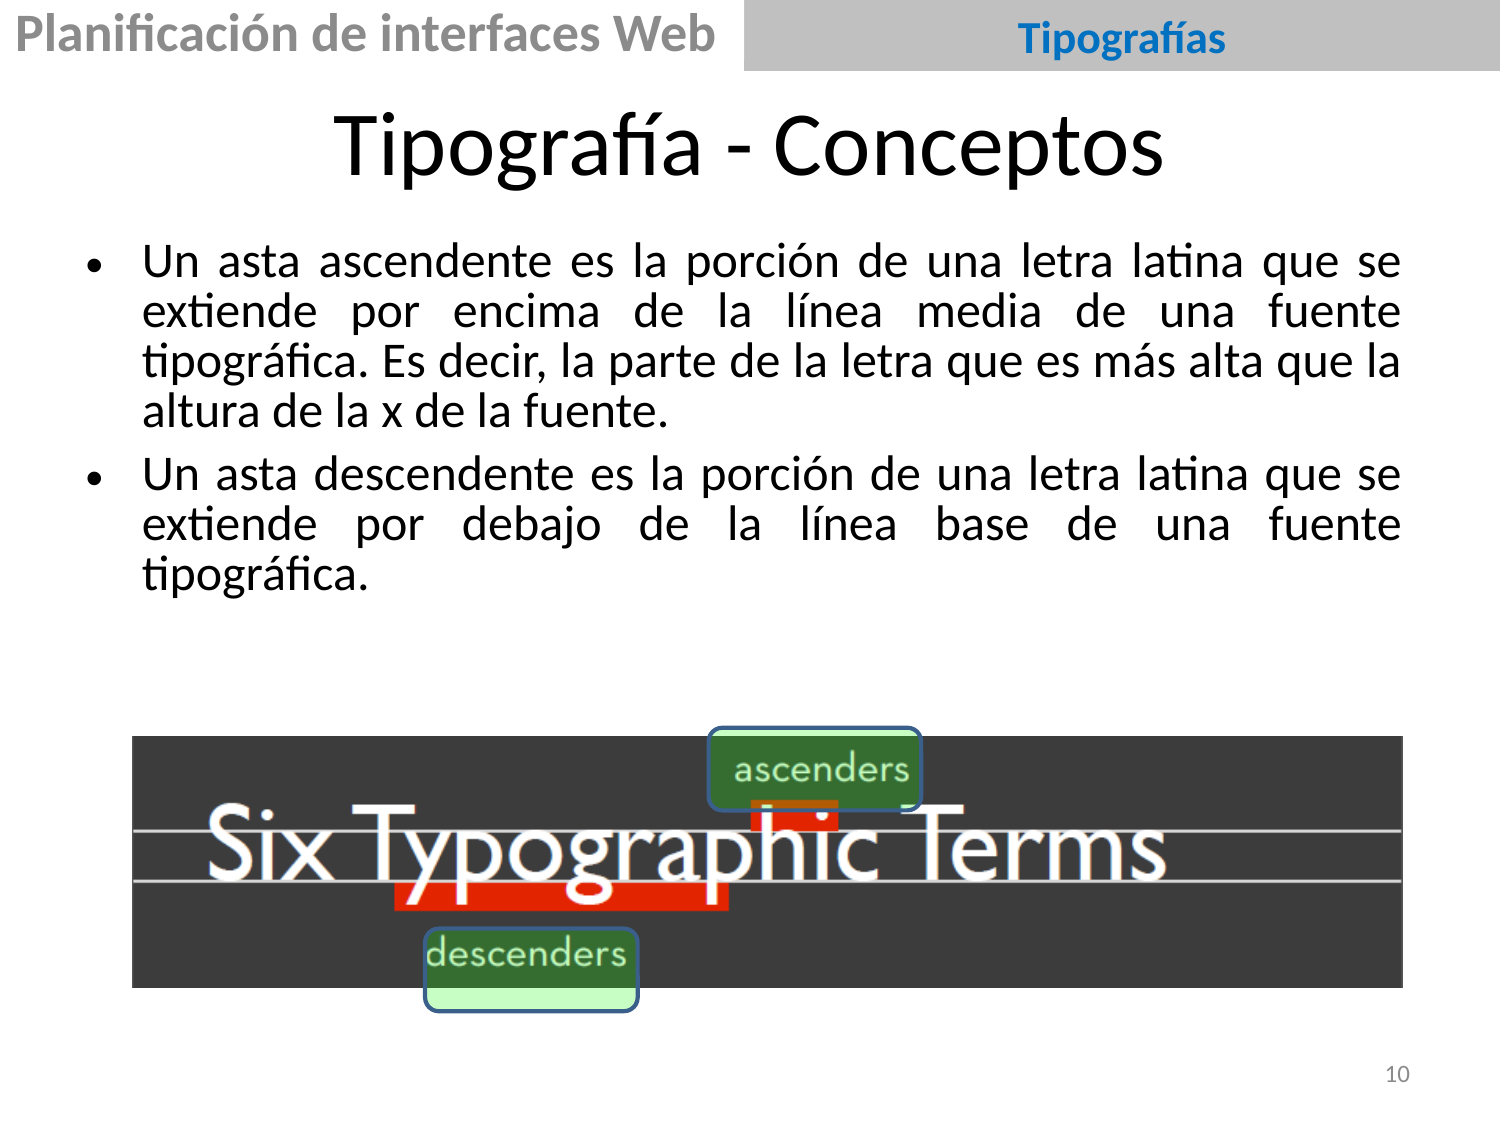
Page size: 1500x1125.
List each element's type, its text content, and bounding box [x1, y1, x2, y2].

text_box [425, 928, 638, 1012]
picture [132, 736, 1403, 988]
text_box Un asta ascendente es la porción de una letra latina que se extiende por encima de la línea media de una fuente tipográfica. Es decir, la parte de la letra que es más alta que la altura de la x de la fuente. Un asta descendente es la porción de una letra latina que se extiende por debajo de la línea base de una fuente tipográfica. [70, 232, 1418, 688]
title Tipografías [744, 0, 1500, 71]
title Tipografía - Conceptos [75, 60, 1425, 233]
slide_number <número> [1074, 1042, 1425, 1103]
title Planificación de interfaces Web [0, 0, 745, 60]
text_box [708, 727, 922, 811]
